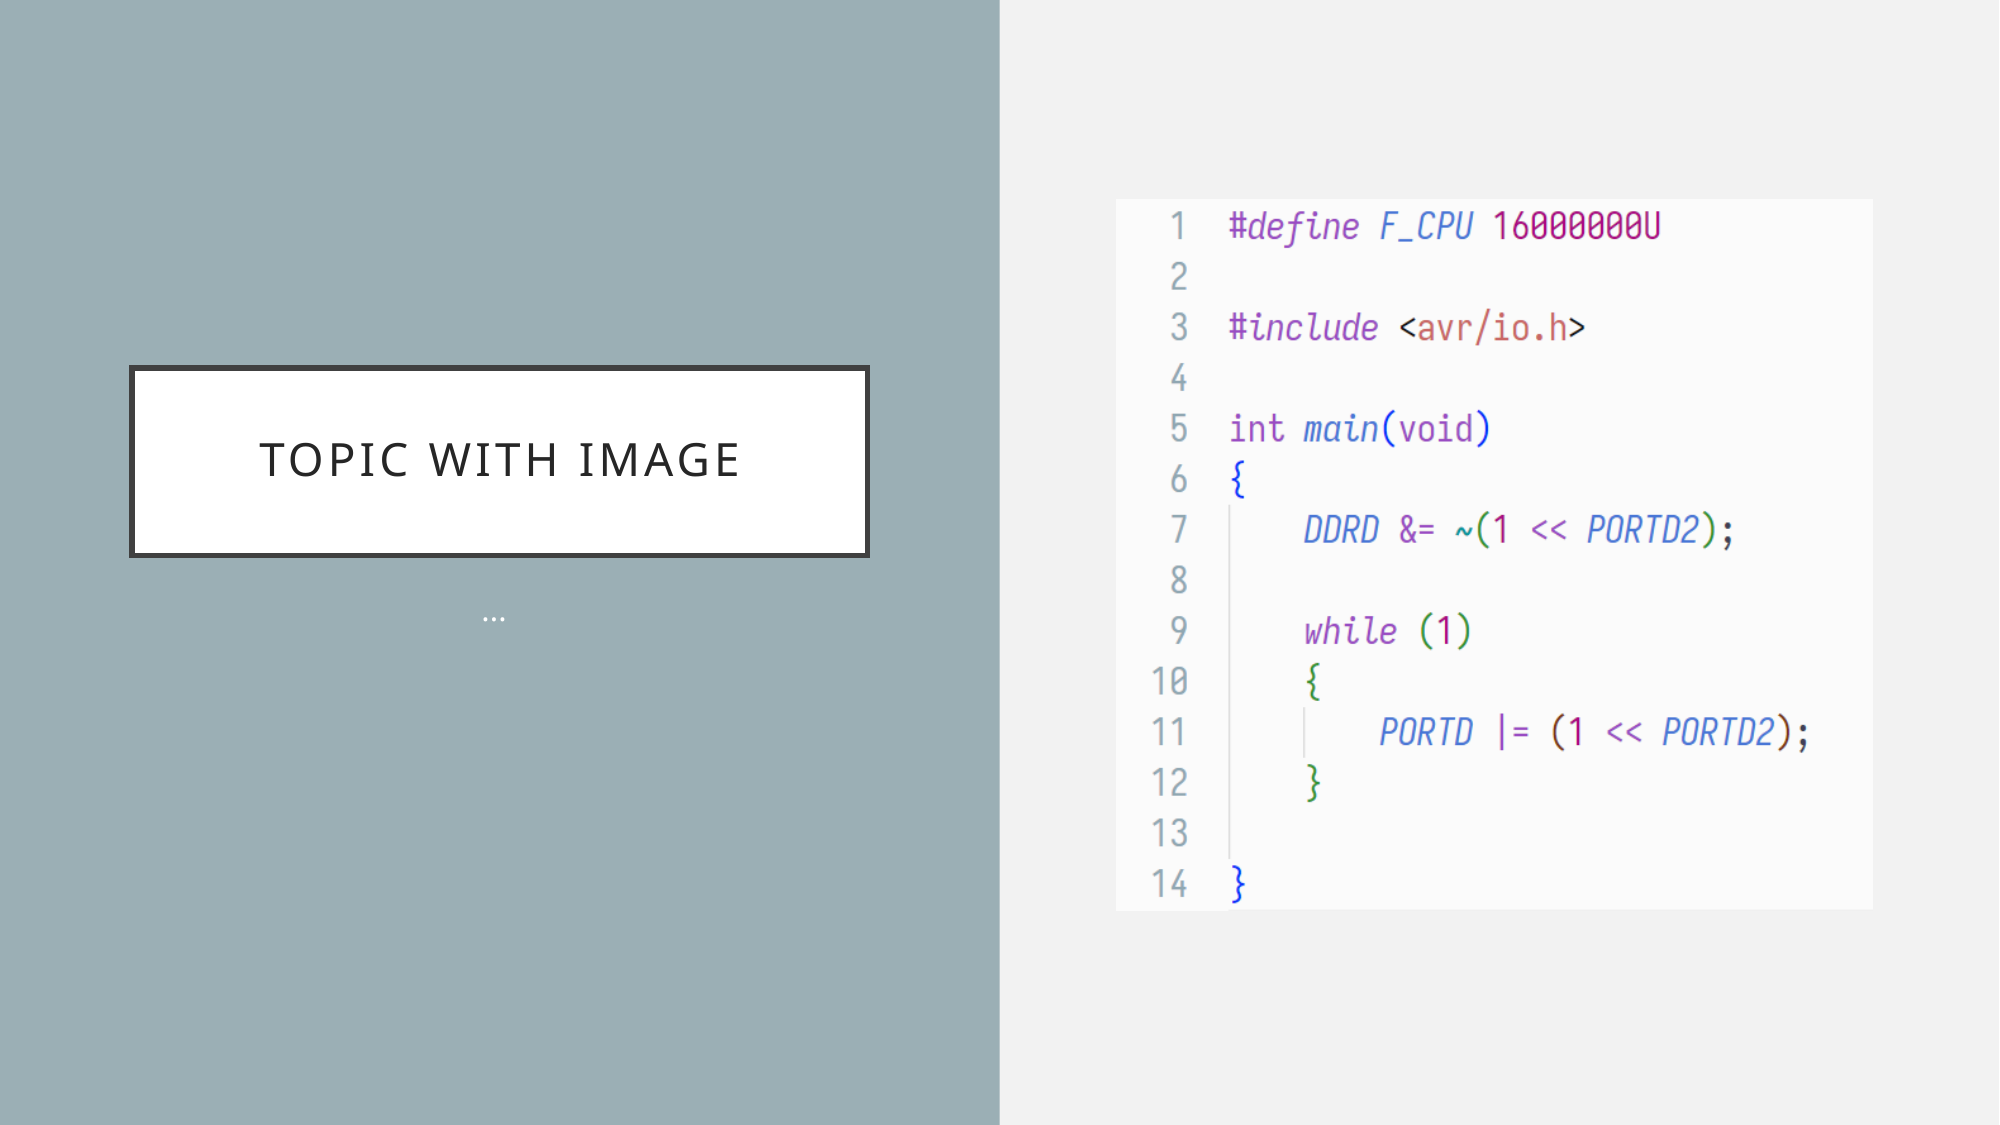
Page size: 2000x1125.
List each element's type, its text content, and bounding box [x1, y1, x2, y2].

title Topic with image [131, 368, 868, 556]
picture [1116, 199, 1873, 911]
list ... [182, 582, 806, 943]
